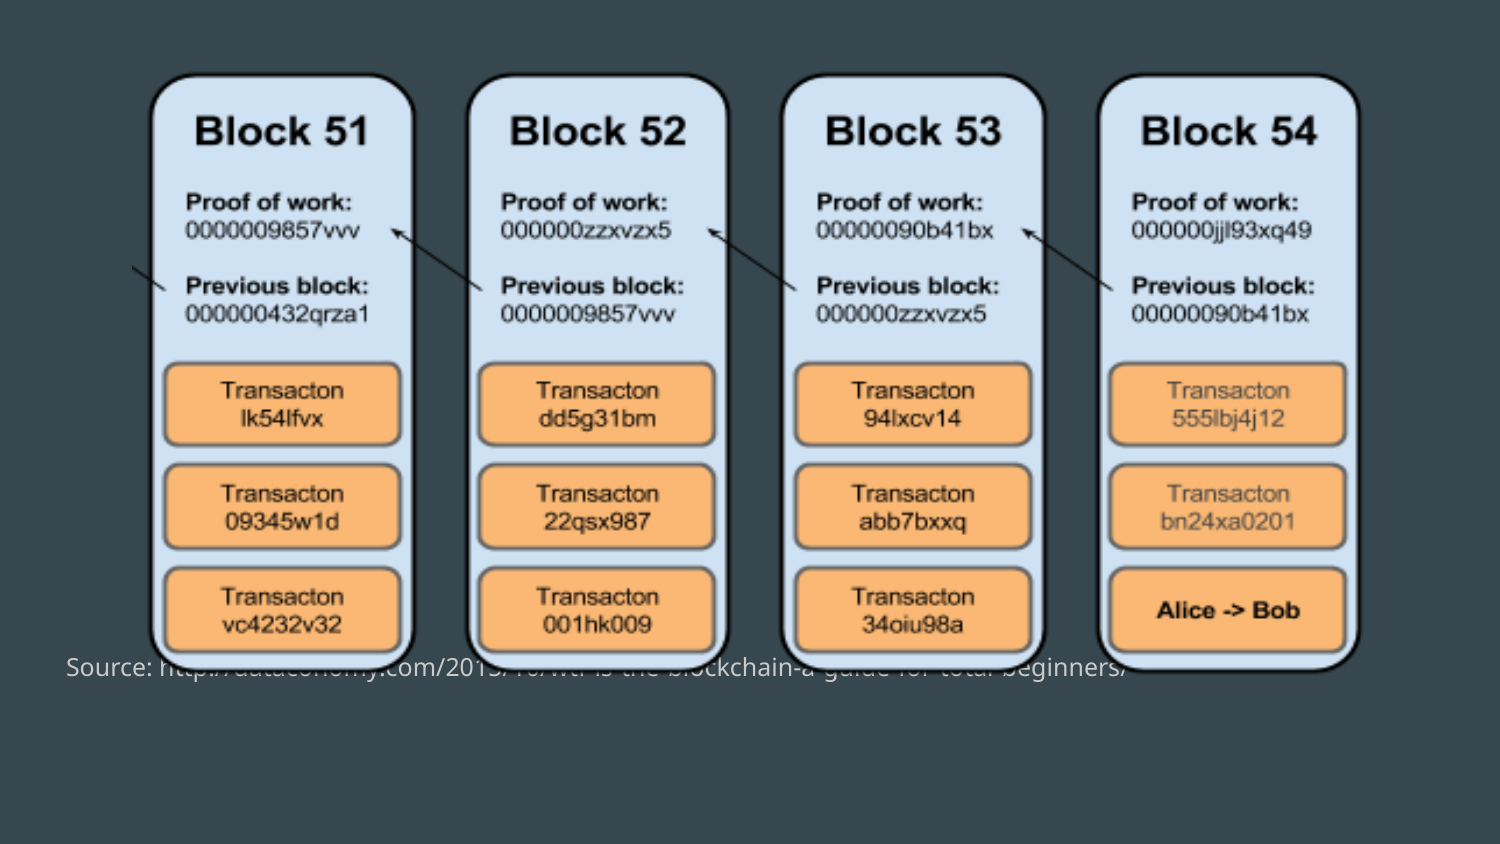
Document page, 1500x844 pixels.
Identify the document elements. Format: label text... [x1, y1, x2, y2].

picture [132, 55, 1368, 678]
list Source: http://dataconomy.com/2015/10/wtf-is-the-blockchain-a-guide-for-total-beginners/ [51, 87, 1449, 750]
